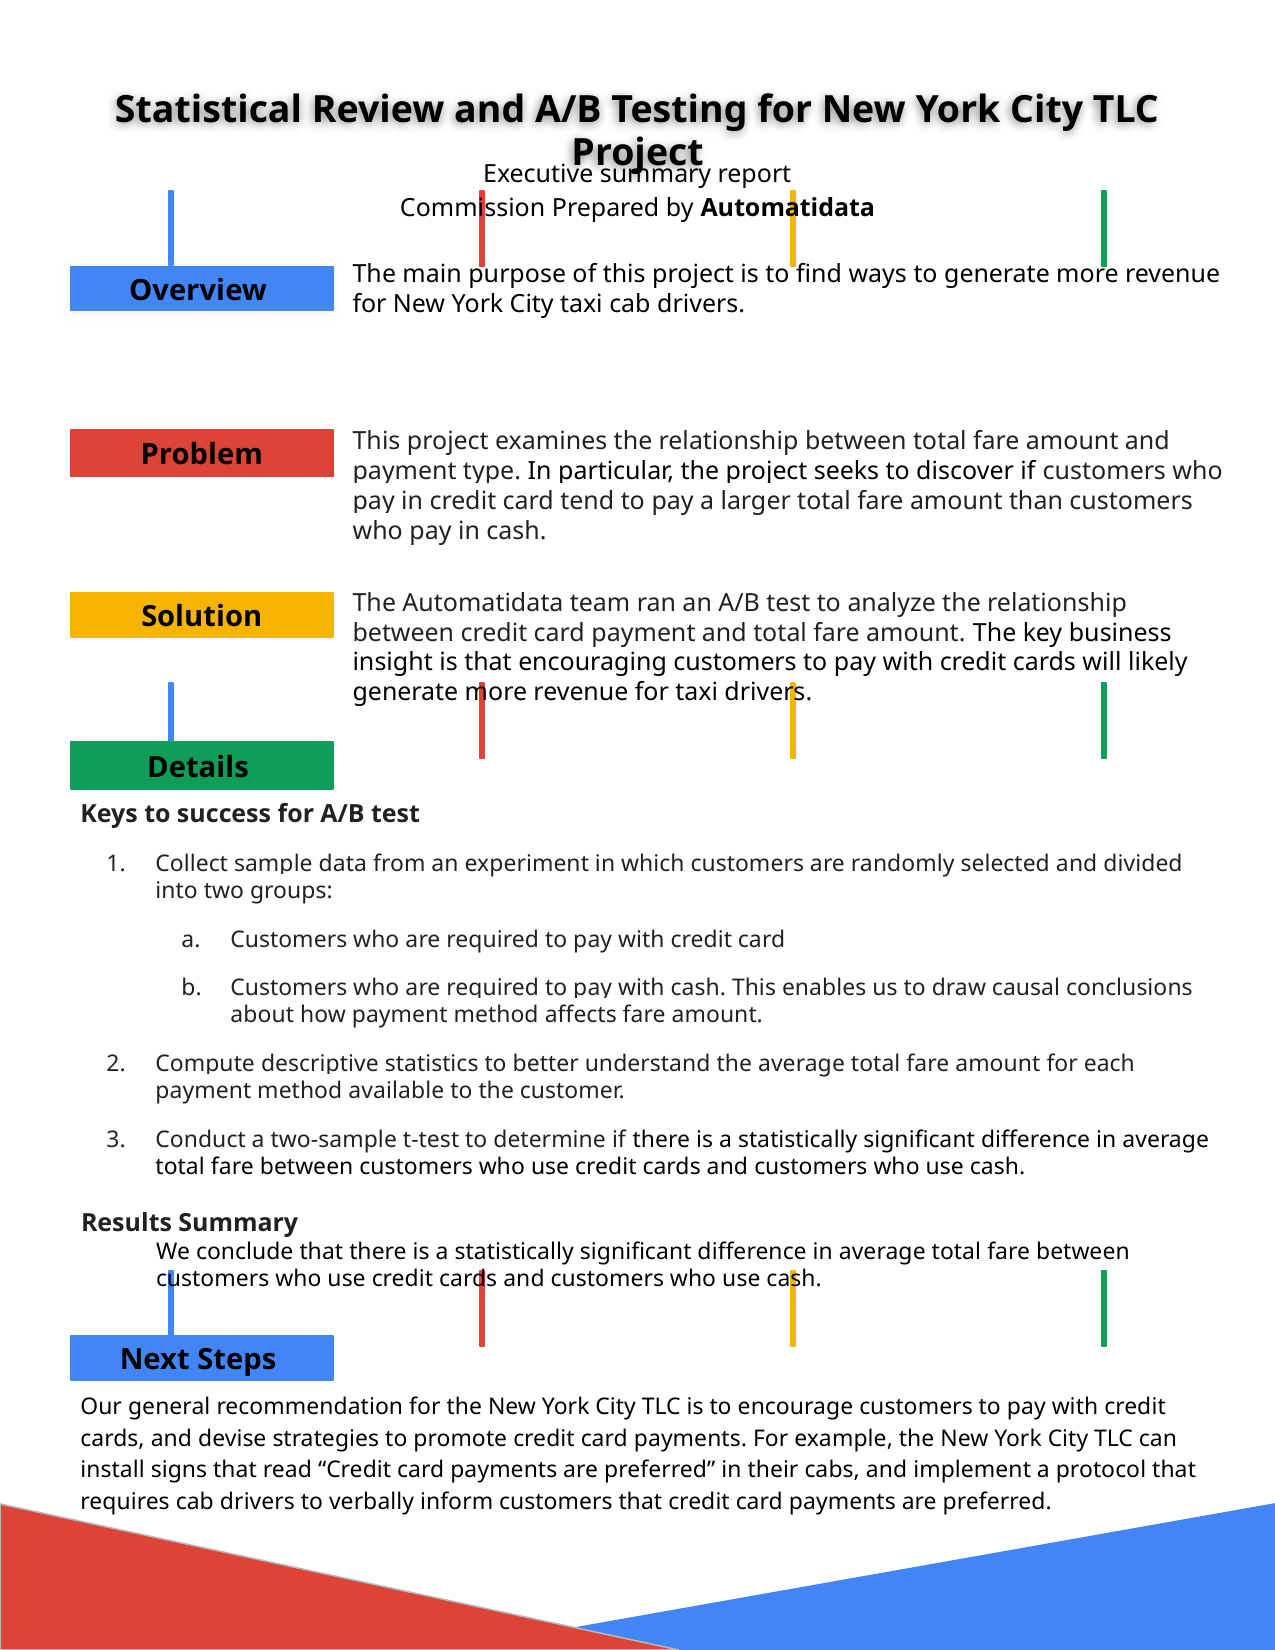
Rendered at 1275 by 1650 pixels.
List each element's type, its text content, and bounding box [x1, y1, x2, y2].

text_box Results Summary We conclude that there is a statistically significant difference in average total fare between customers who use credit cards and customers who use cash. [66, 1191, 1219, 1307]
text_box Executive summary report Commission Prepared by Automatidata [289, 137, 986, 237]
text_box Keys to success for A/B test Collect sample data from an experiment in which customers are randomly selected and divided into two groups: Customers who are required to pay with credit card Customers who are required to pay with cash. This enables us to draw causal conclusions about how payment method affects fare amount. Compute descriptive statistics to better understand the average total fare amount for each payment method available to the customer. Conduct a two-sample t-test to determine if there is a statistically significant difference in average total fare between customers who use credit cards and customers who use cash. [65, 782, 1247, 1195]
title Statistical Review and A/B Testing for New York City TLC Project [70, 73, 1205, 201]
text_box The main purpose of this project is to find ways to generate more revenue for New York City taxi cab drivers. [337, 242, 1247, 321]
text_box This project examines the relationship between total fare amount and payment type. In particular, the project seeks to discover if customers who pay in credit card tend to pay a larger total fare amount than customers who pay in cash. [337, 409, 1247, 517]
text_box Our general recommendation for the New York City TLC is to encourage customers to pay with credit cards, and devise strategies to promote credit card payments. For example, the New York City TLC can install signs that read “Credit card payments are preferred” in their cabs, and implement a protocol that requires cab drivers to verbally inform customers that credit card payments are preferred. [65, 1372, 1219, 1465]
text_box The Automatidata team ran an A/B test to analyze the relationship between credit card payment and total fare amount. The key business insight is that encouraging customers to pay with credit cards will likely generate more revenue for taxi drivers. [337, 571, 1247, 678]
